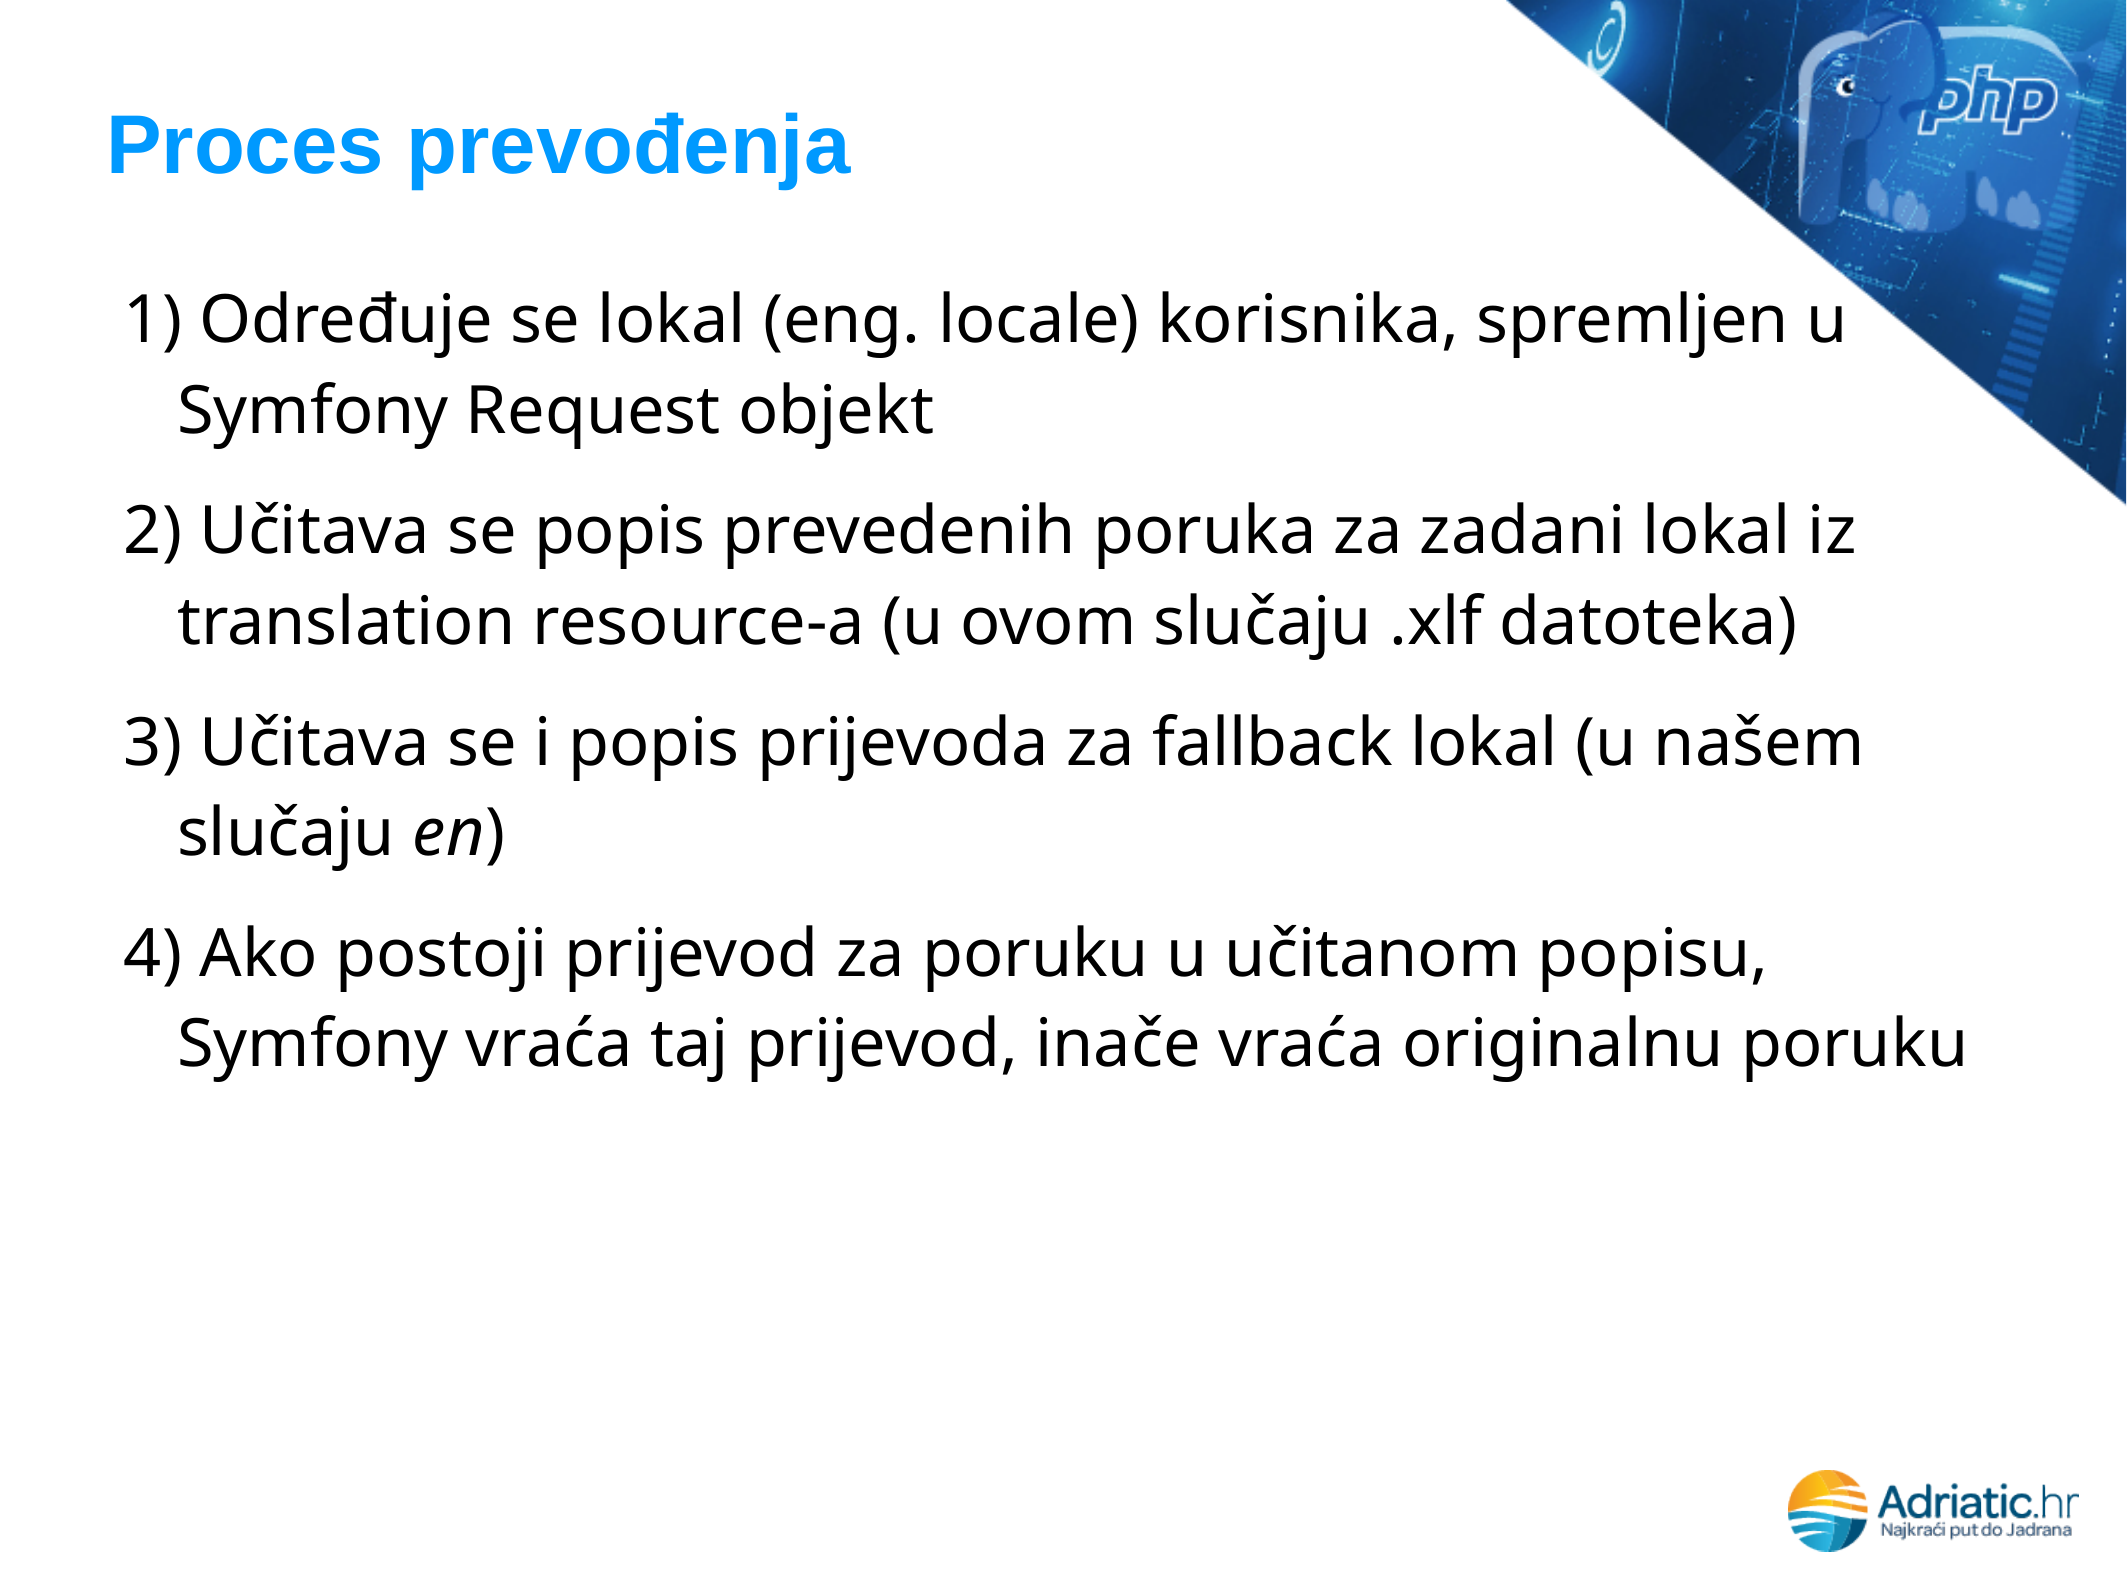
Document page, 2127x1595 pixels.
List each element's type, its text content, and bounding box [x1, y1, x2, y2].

picture [1505, 0, 2127, 625]
title Proces prevođenja [106, 70, 1630, 219]
picture [1788, 1470, 2079, 1552]
list Određuje se lokal (eng. locale) korisnika, spremljen u Symfony Request objekt Učitava se popis prevedenih poruka za zadani lokal iz translation resource-a (u ovom slučaju .xlf datoteka) Učitava se i popis prijevoda za fallback lokal (u našem slučaju en) Ako postoji prijevod za poruku u učitanom popisu, Symfony vraća taj prijevod, inače vraća originalnu poruku [106, 271, 1997, 1453]
